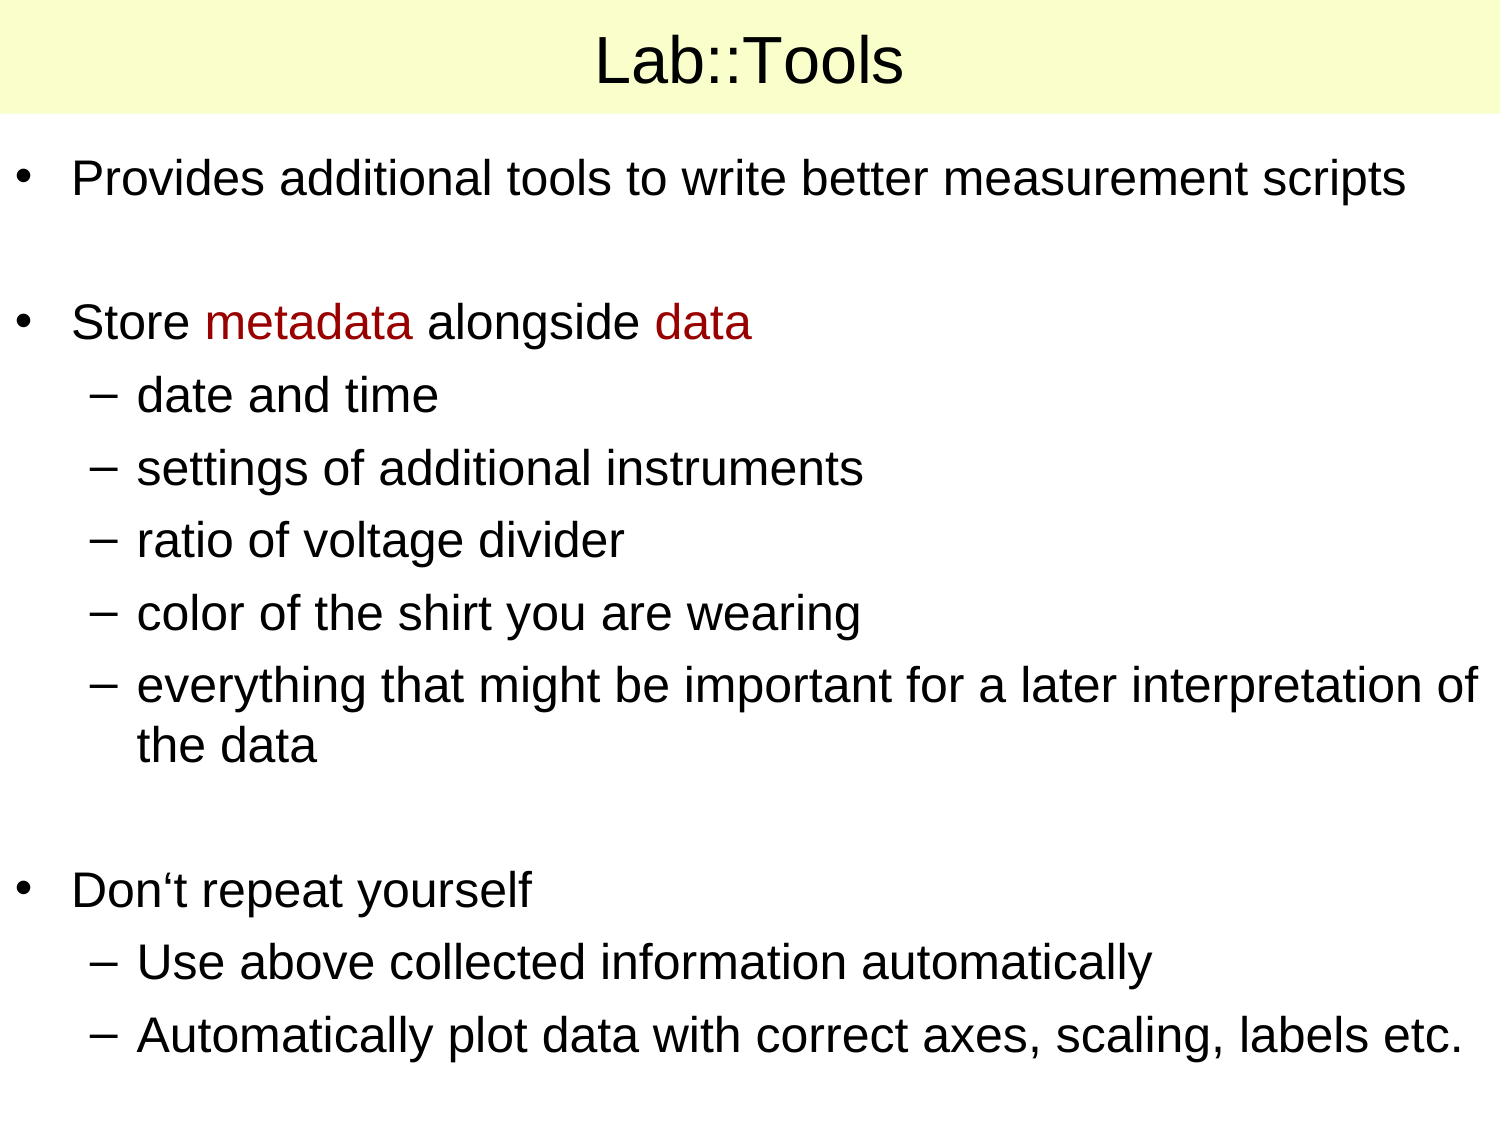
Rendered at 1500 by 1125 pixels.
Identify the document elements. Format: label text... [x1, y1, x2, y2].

list Provides additional tools to write better measurement scripts Store metadata alongside data date and time settings of additional instruments ratio of voltage divider color of the shirt you are wearing everything that might be important for a later interpretation of the data Don‘t repeat yourself Use above collected information automatically Automatically plot data with correct axes, scaling, labels etc. [0, 137, 1500, 1125]
title Lab::Tools [0, 0, 1500, 114]
